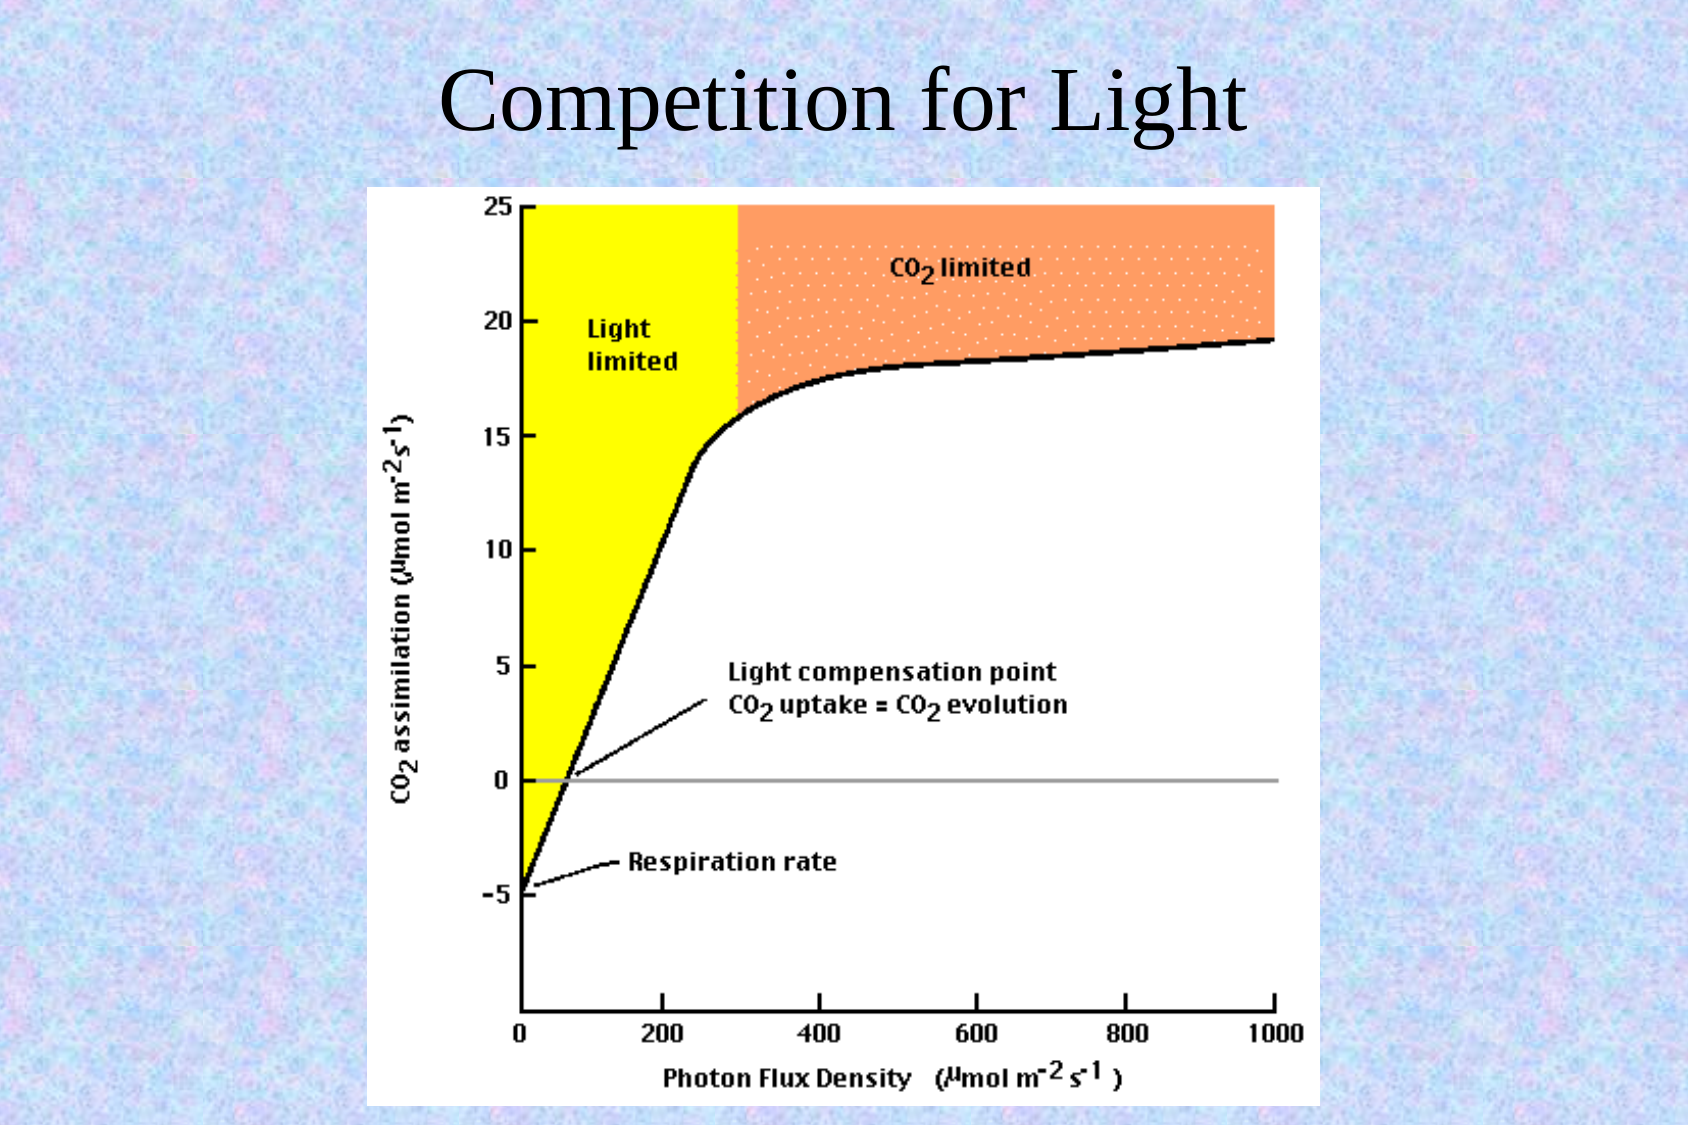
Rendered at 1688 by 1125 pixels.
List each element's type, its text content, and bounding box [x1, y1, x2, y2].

picture [0, 0, 1688, 1125]
title Competition for Light [126, 0, 1561, 188]
